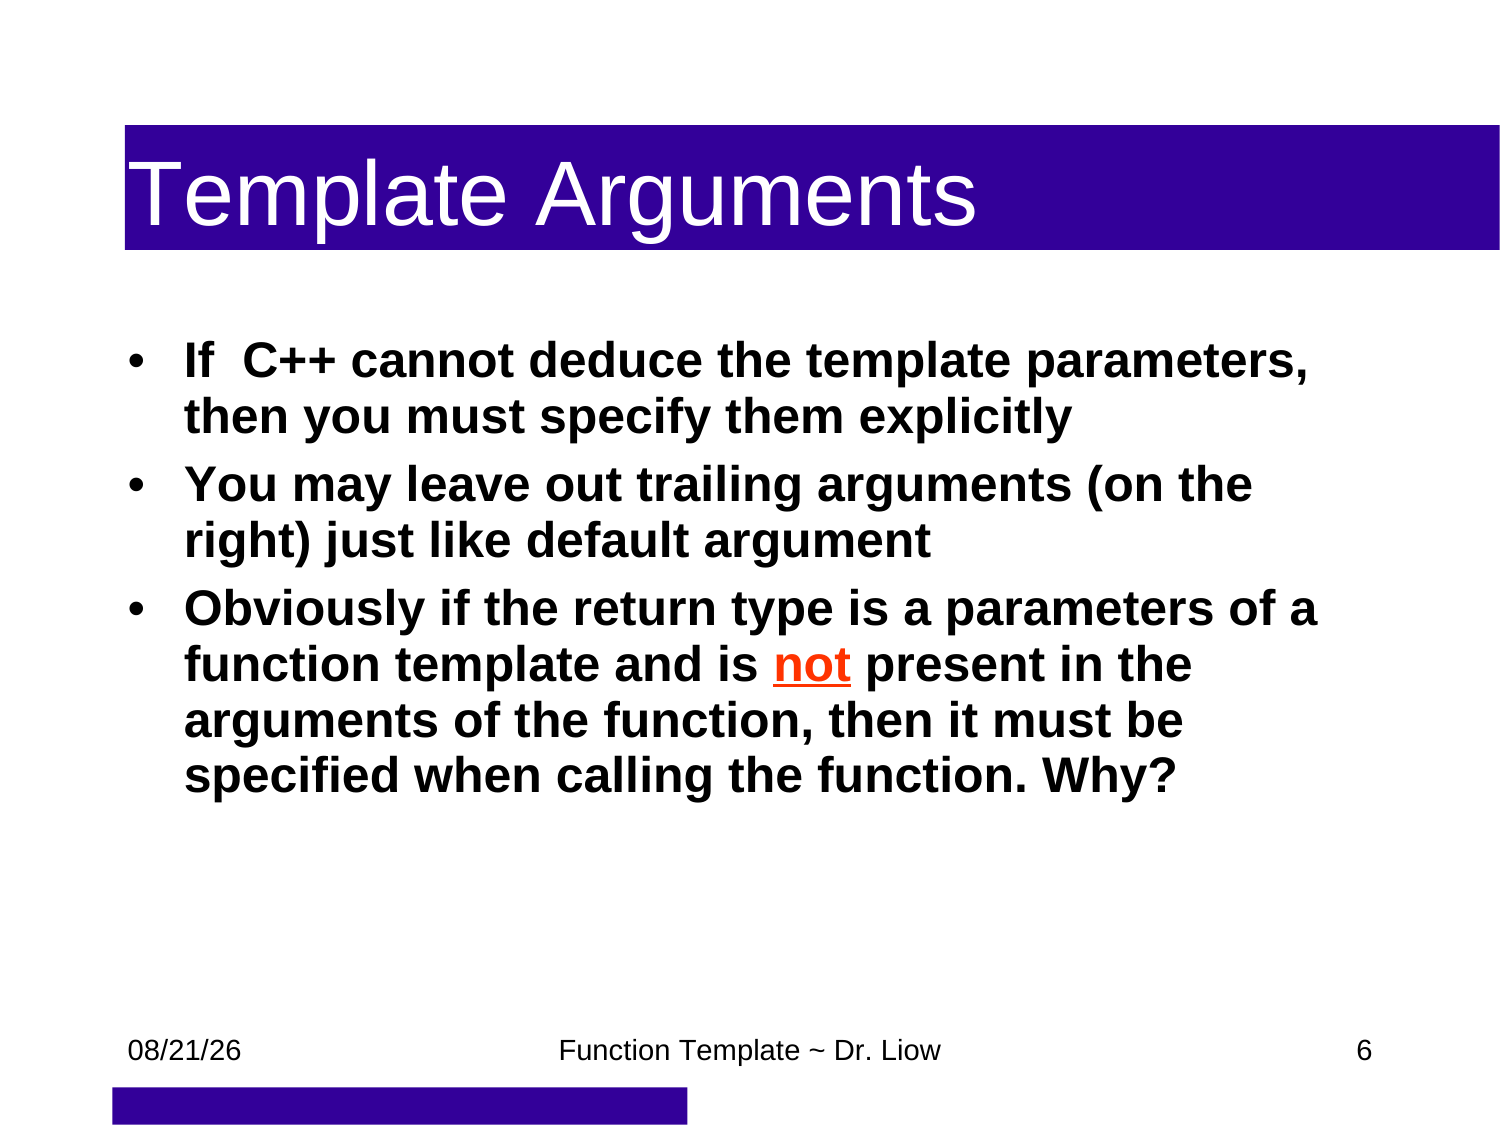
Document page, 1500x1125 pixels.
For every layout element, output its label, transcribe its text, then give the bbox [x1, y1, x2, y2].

list If C++ cannot deduce the template parameters, then you must specify them explicitly You may leave out trailing arguments (on the right) just like default argument Obviously if the return type is a parameters of a function template and is not present in the arguments of the function, then it must be specified when calling the function. Why? [112, 324, 1388, 1001]
title Template Arguments [112, 99, 1388, 288]
